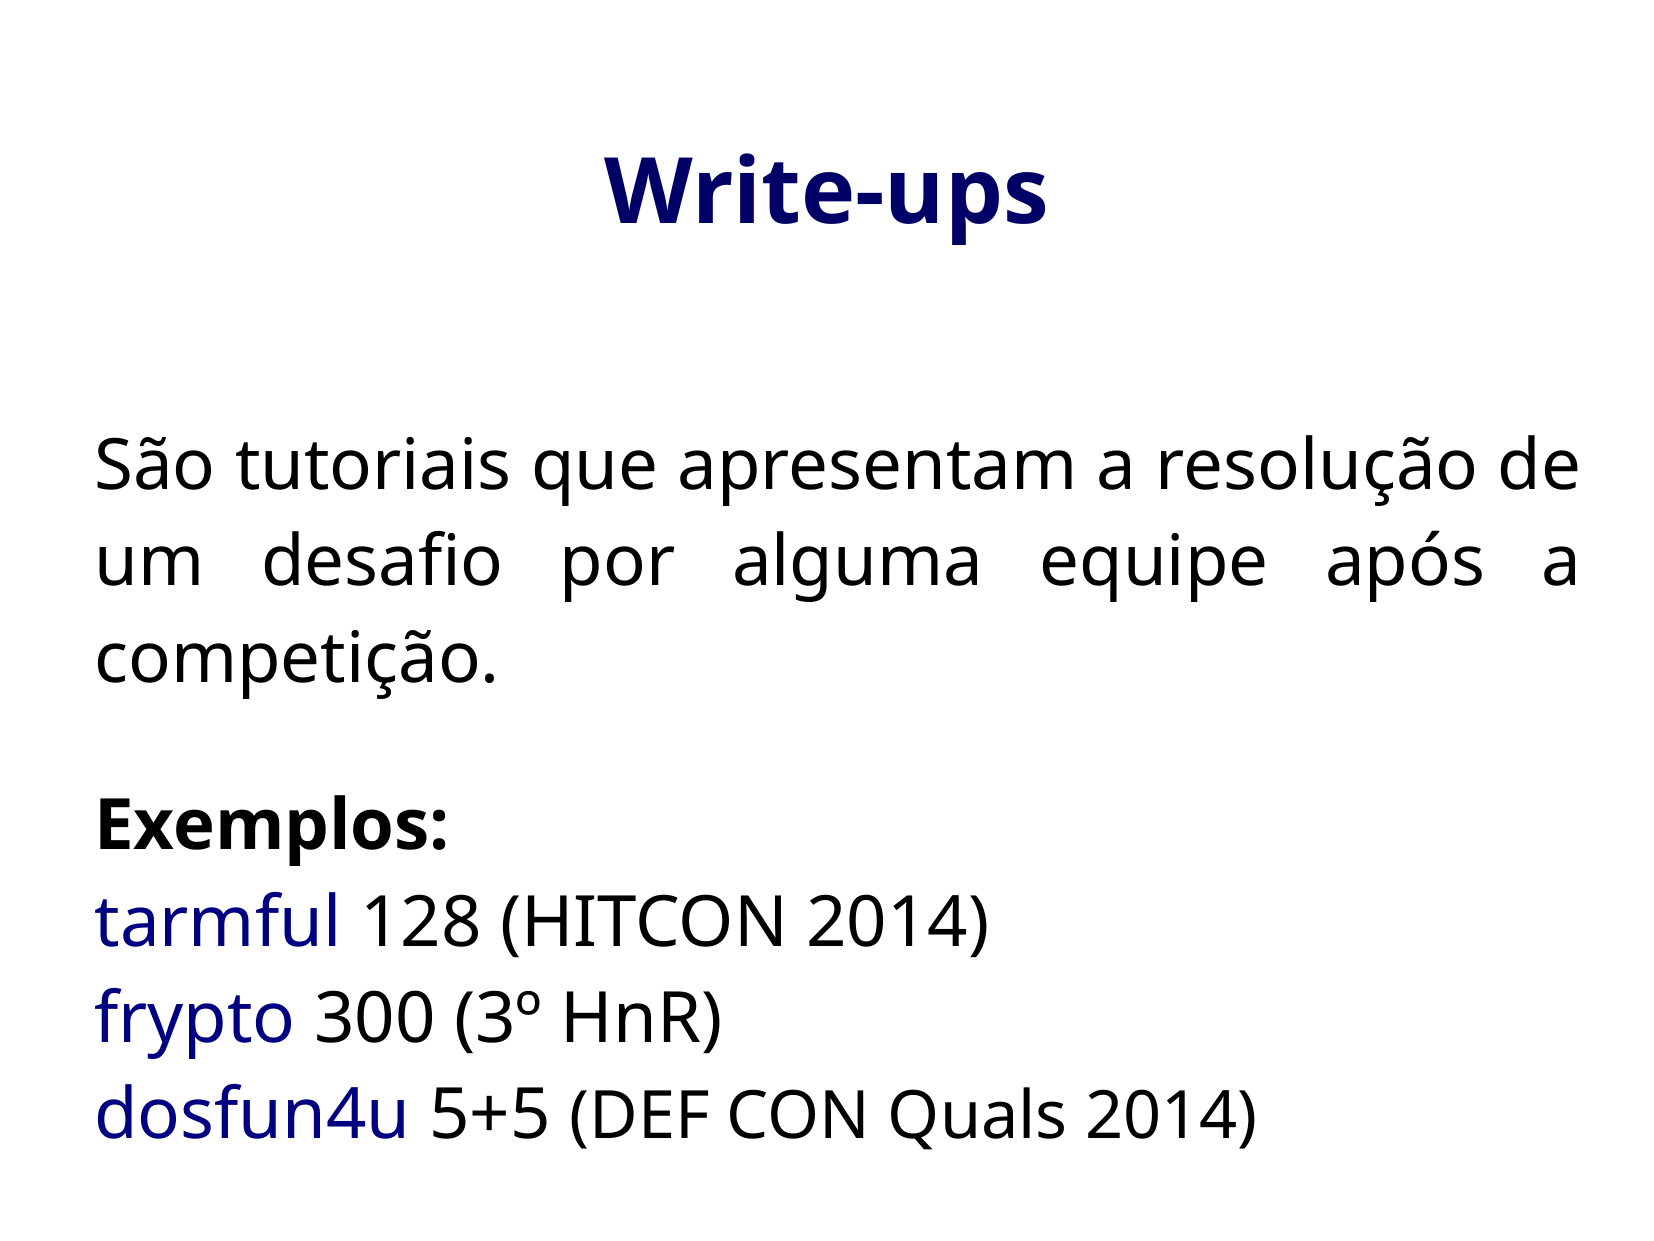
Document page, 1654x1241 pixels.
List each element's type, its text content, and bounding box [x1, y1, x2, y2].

title Write-ups [82, 84, 1571, 292]
subtitle São tutoriais que apresentam a resolução de um desafio por alguma equipe após a competição. Exemplos: tarmful 128 (HITCON 2014) frypto 300 (3º HnR) dosfun4u 5+5 (DEF CON Quals 2014) [94, 315, 1583, 1241]
